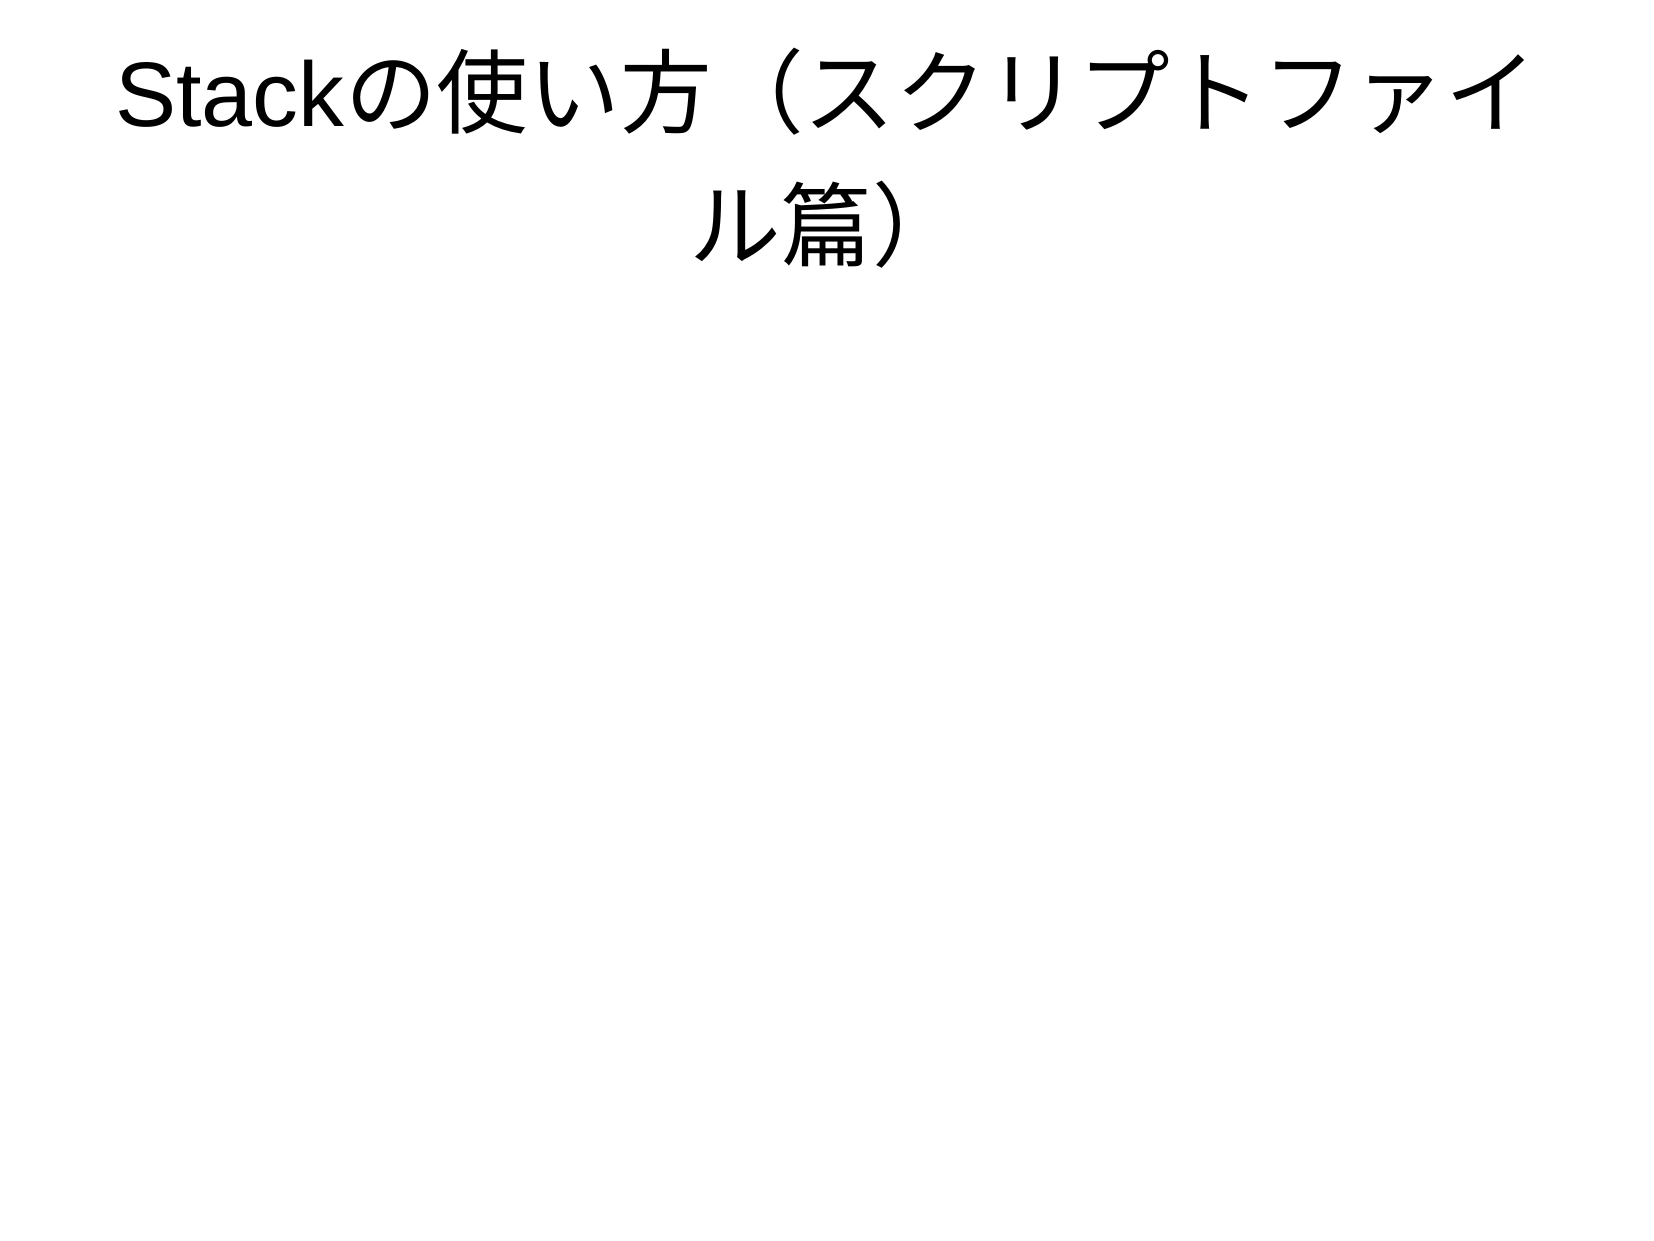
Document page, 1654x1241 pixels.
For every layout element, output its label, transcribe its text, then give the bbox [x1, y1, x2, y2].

title Stackの使い方（スクリプトファイル篇） [82, 49, 1571, 257]
